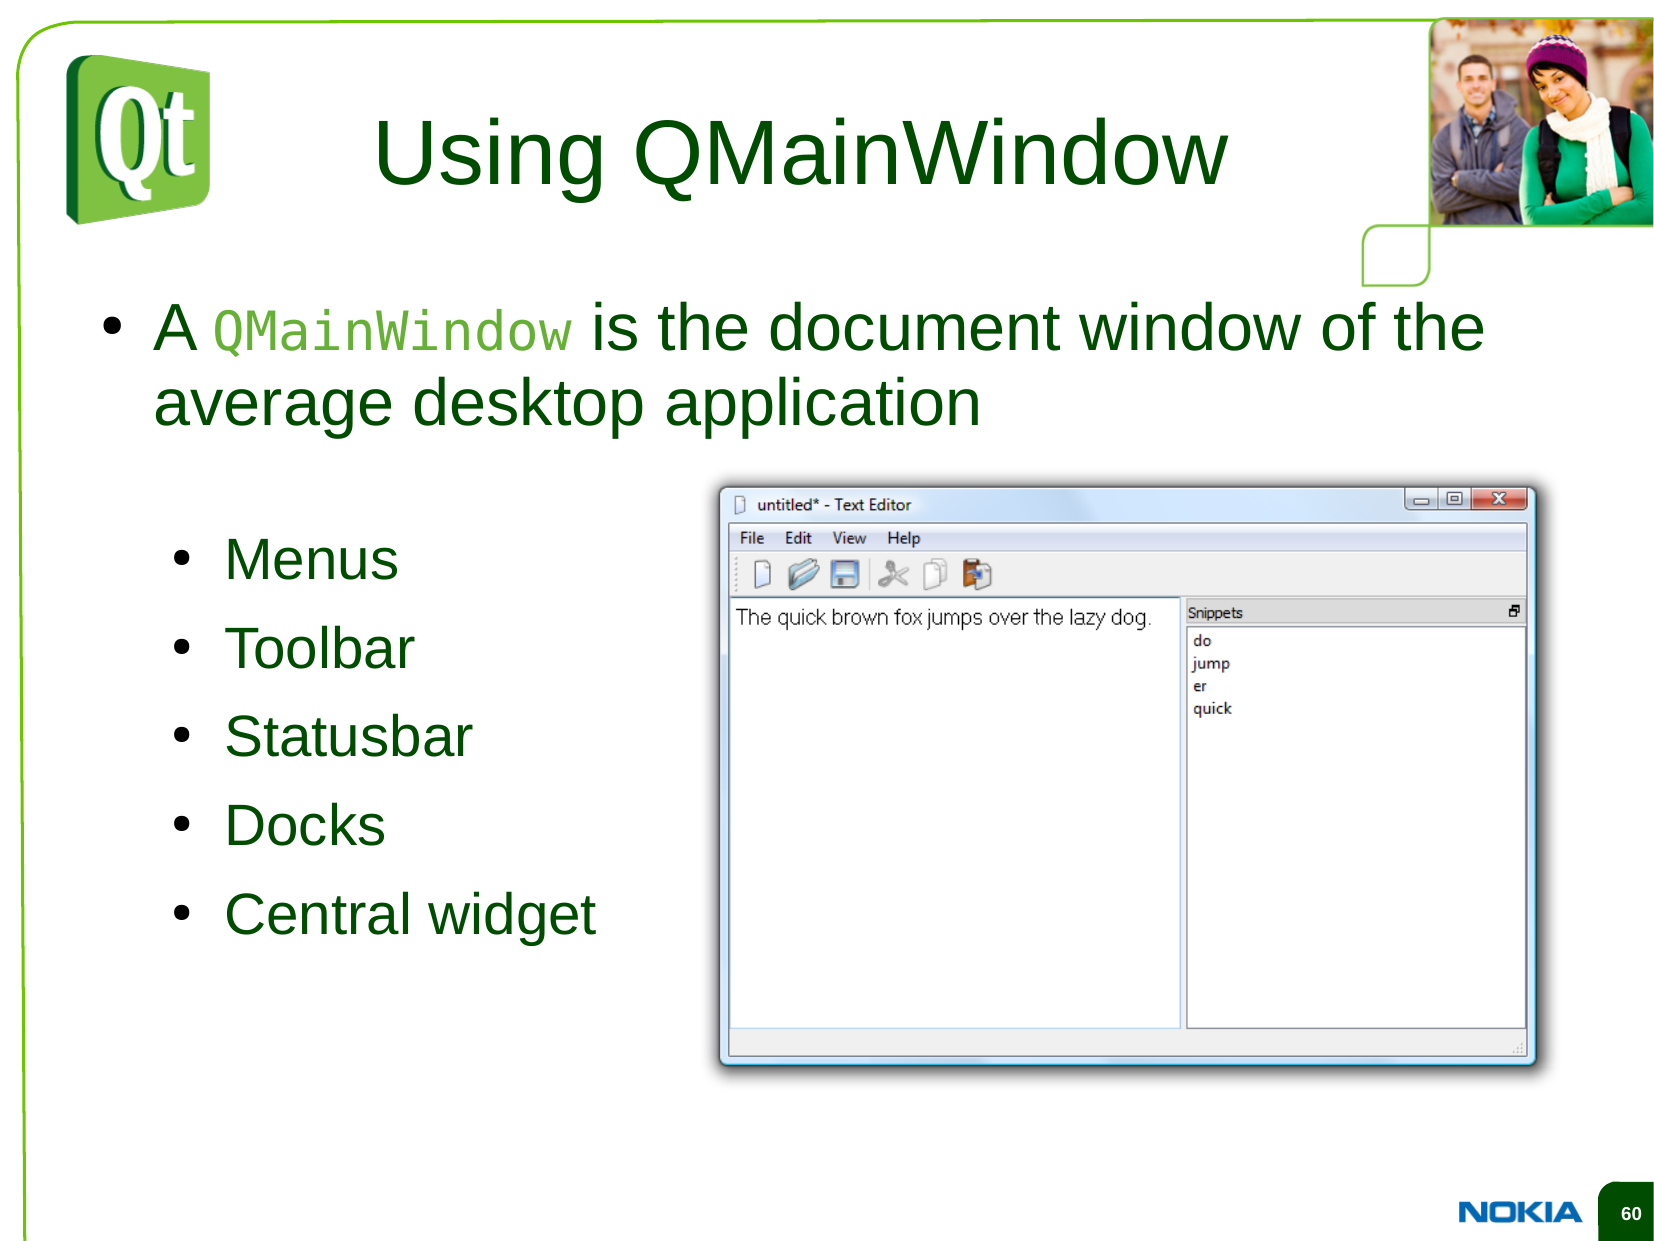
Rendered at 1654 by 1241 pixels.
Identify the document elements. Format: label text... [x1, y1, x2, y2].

title Using QMainWindow [263, 49, 1339, 257]
picture [1361, 17, 1654, 287]
picture [66, 55, 210, 225]
list A QMainWindow is the document window of the average desktop application Menus Toolbar Statusbar Docks Central widget [82, 290, 1571, 1094]
picture [699, 464, 1565, 1093]
picture [1459, 1201, 1583, 1223]
